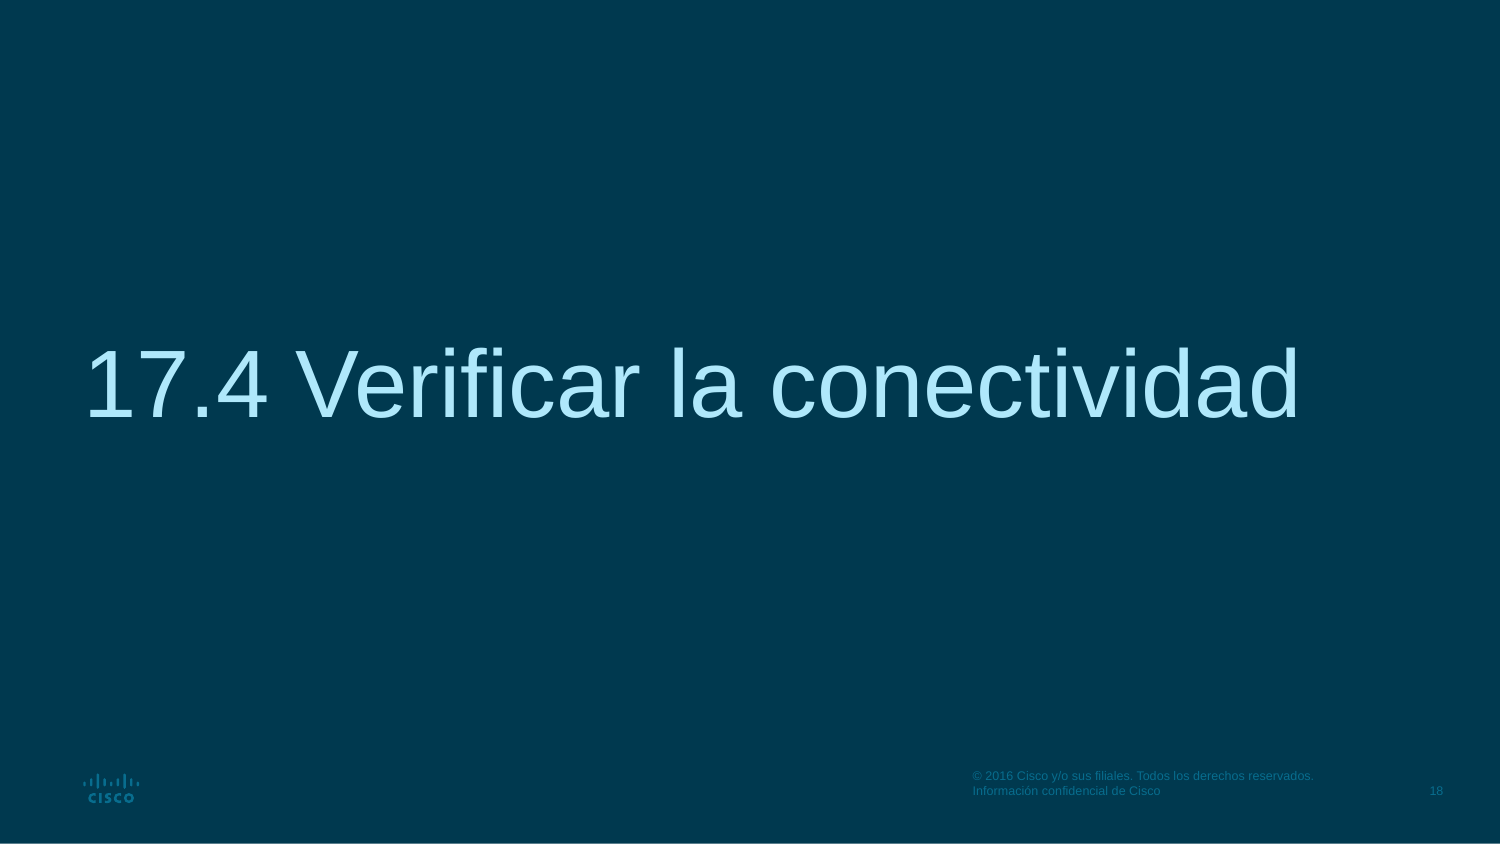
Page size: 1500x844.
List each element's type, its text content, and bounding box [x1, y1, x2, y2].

title 17.4 Verificar la conectividad [68, 293, 1356, 446]
